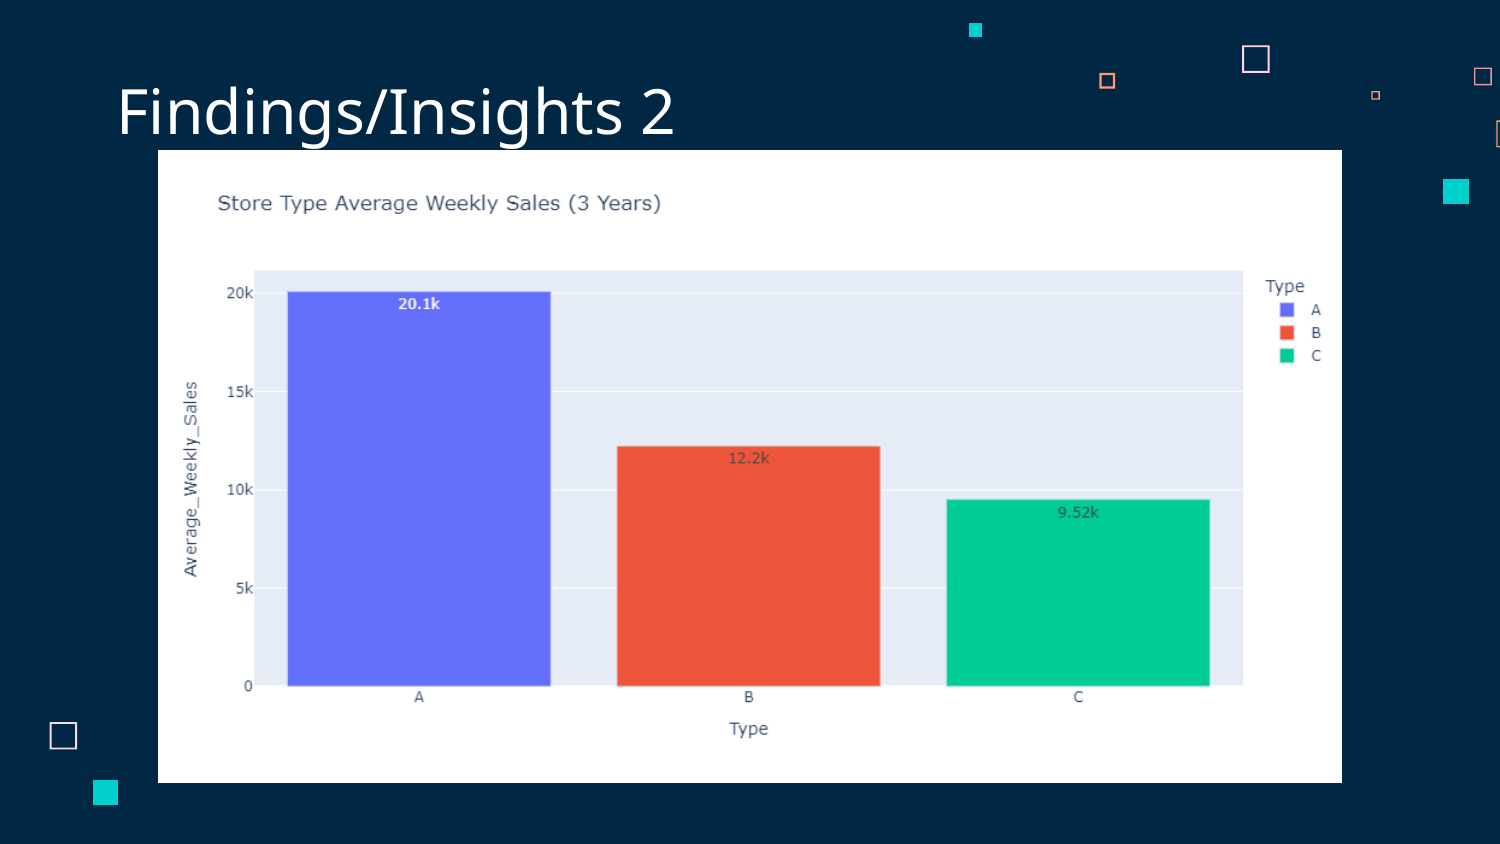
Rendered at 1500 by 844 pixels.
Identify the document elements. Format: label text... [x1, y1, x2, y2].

picture [158, 150, 1342, 783]
title Findings/Insights 2 [101, 67, 878, 163]
